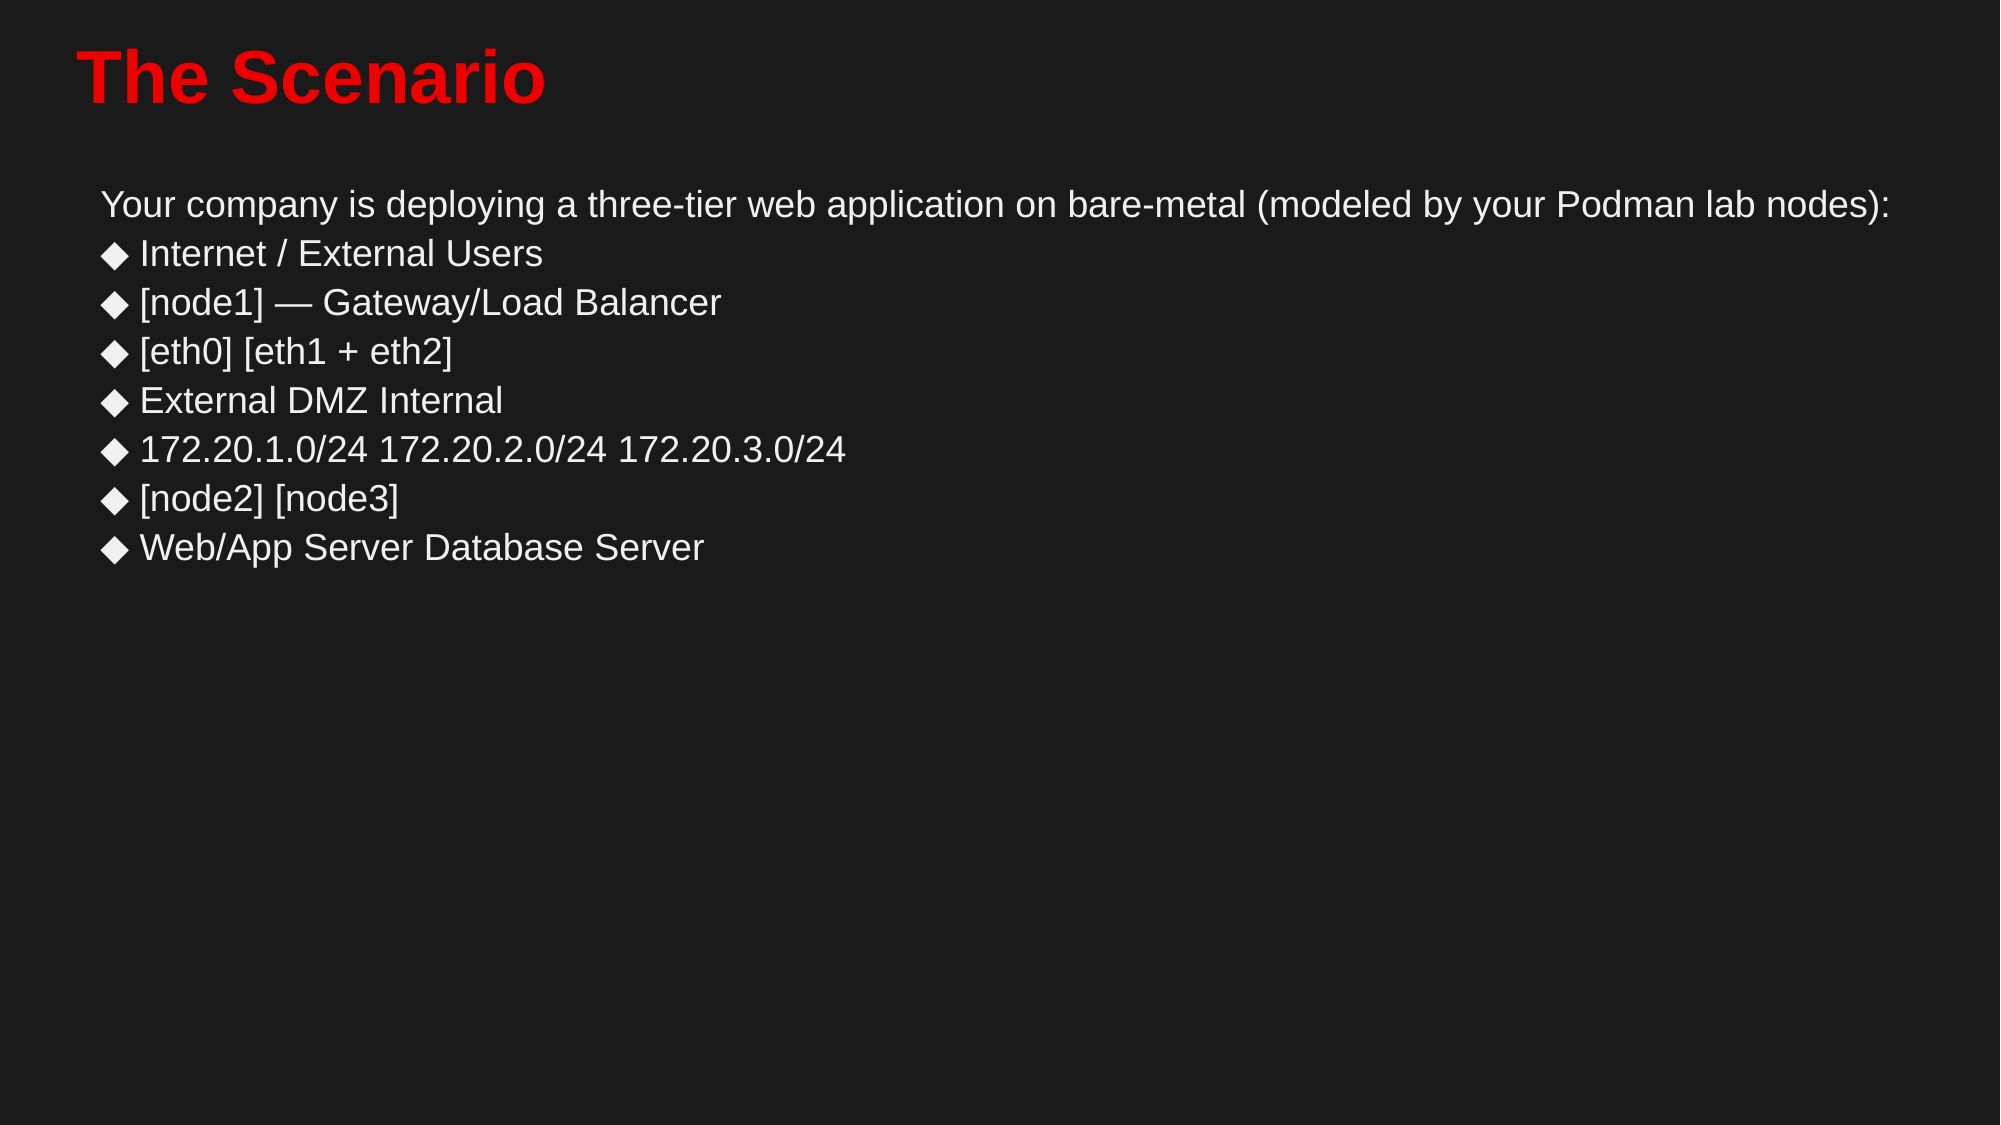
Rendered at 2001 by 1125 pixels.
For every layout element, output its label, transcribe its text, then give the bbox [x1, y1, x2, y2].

text_box The Scenario [59, 23, 1942, 154]
text_box Your company is deploying a three-tier web application on bare-metal (modeled by your Podman lab nodes): ◆ Internet / External Users ◆ [node1] — Gateway/Load Balancer ◆ [eth0] [eth1 + eth2] ◆ External DMZ Internal ◆ 172.20.1.0/24 172.20.2.0/24 172.20.3.0/24 ◆ [node2] [node3] ◆ Web/App Server Database Server [59, 171, 1942, 1087]
